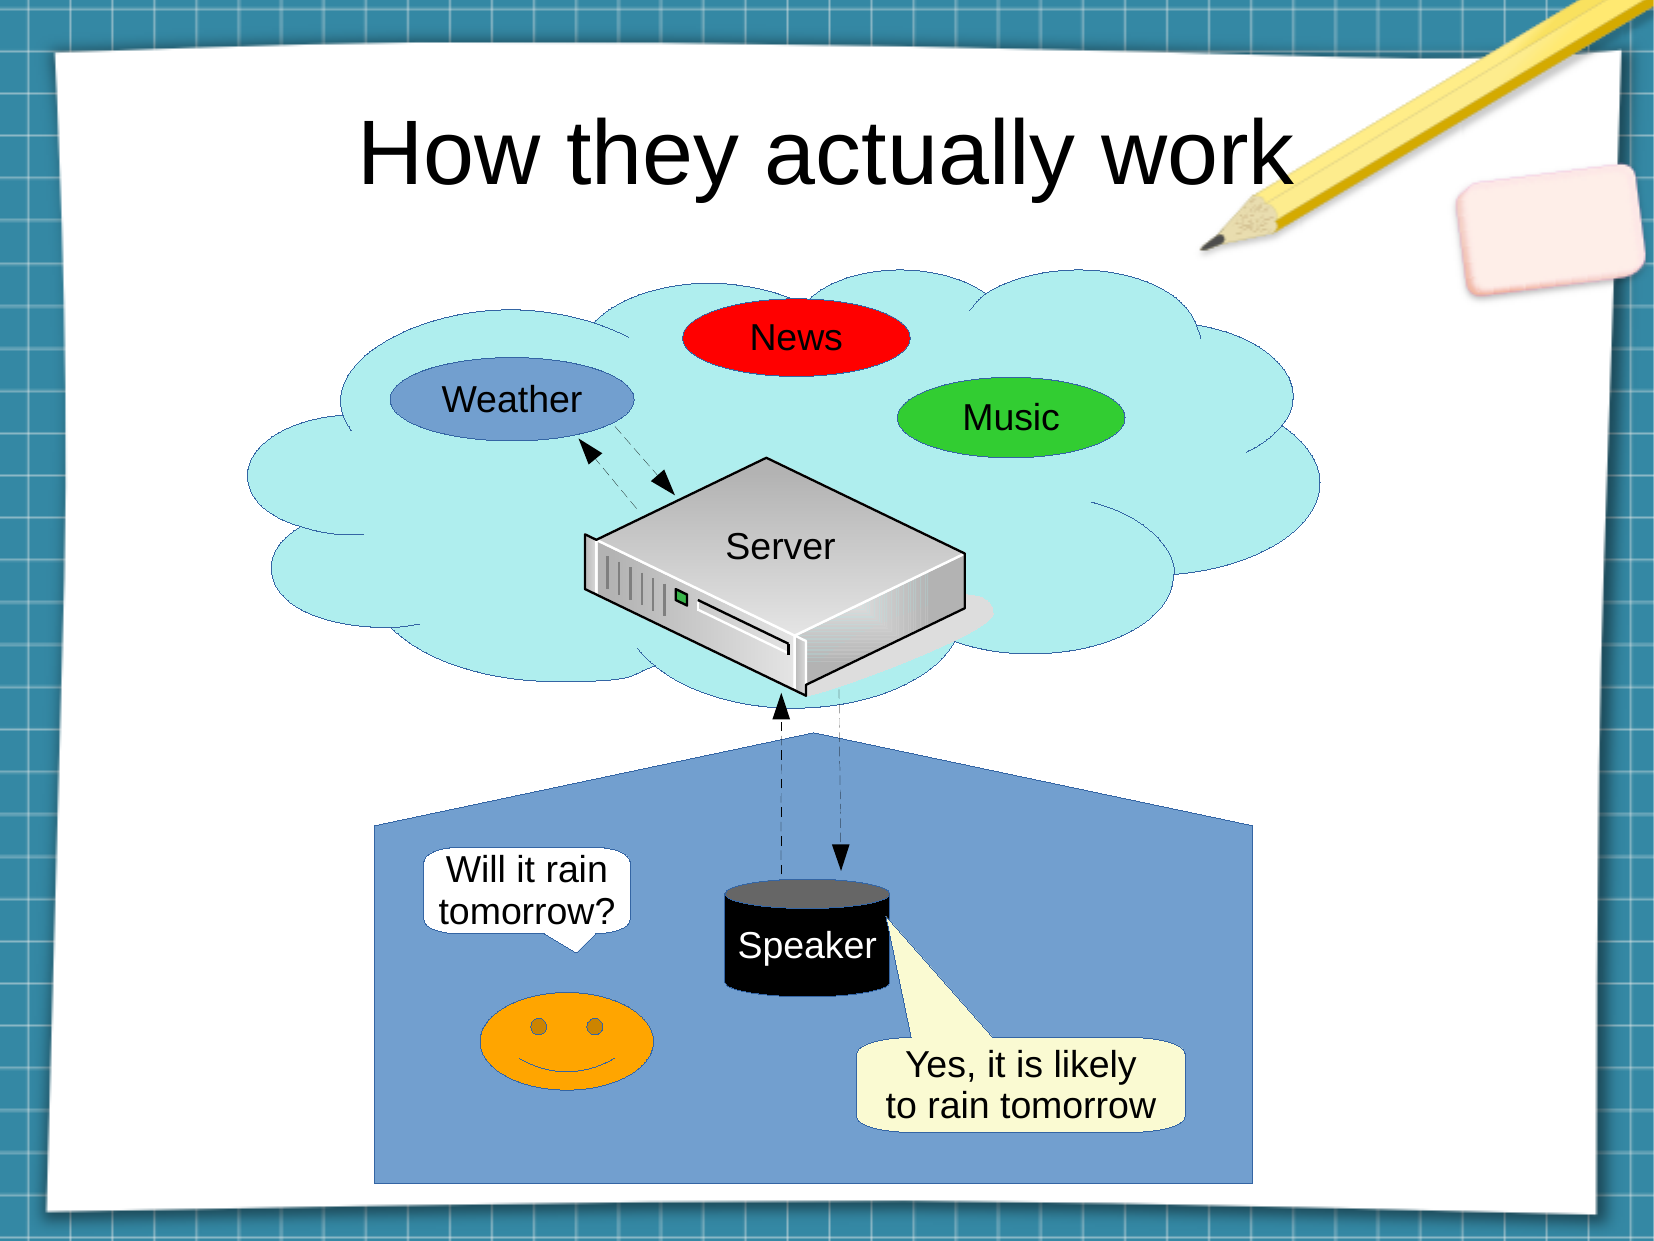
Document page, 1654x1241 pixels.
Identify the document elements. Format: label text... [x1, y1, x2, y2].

text_box Server [598, 460, 963, 636]
text_box Music [897, 377, 1126, 458]
text_box Weather [390, 357, 635, 441]
text_box [374, 732, 1253, 1184]
text_box News [682, 298, 911, 377]
text_box Speaker [724, 894, 890, 997]
text_box [247, 269, 1321, 709]
picture [0, 0, 1654, 1241]
text_box Will it rain tomorrow? [423, 847, 631, 953]
title How they actually work [82, 49, 1571, 257]
text_box Yes, it is likely to rain tomorrow [856, 916, 1186, 1133]
